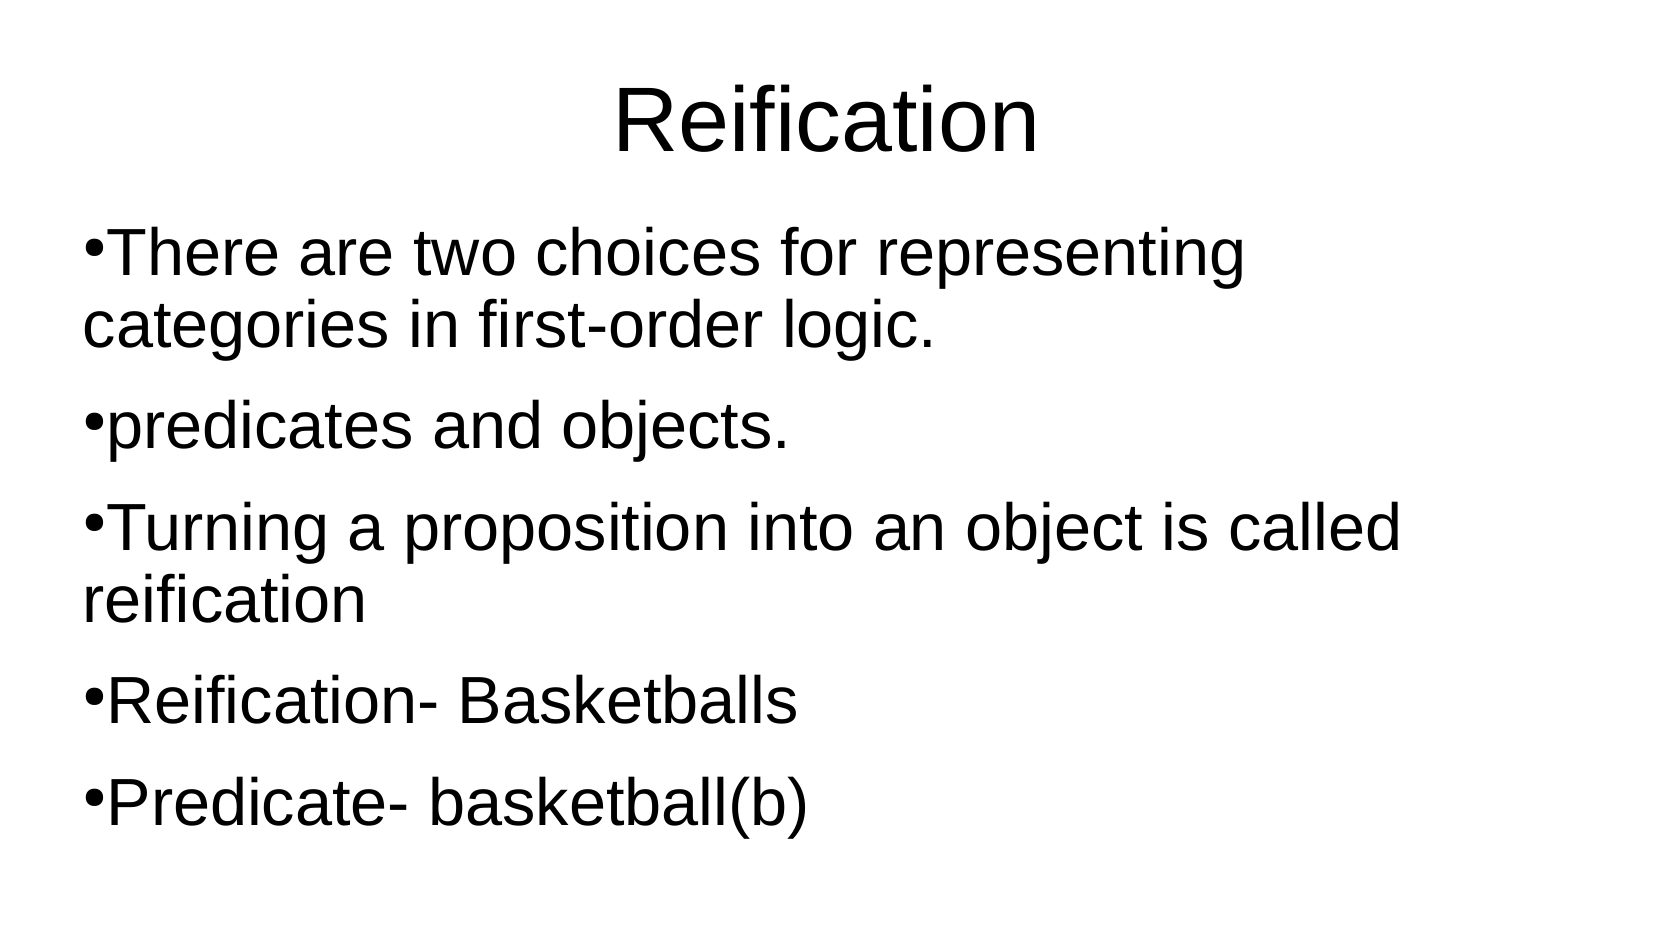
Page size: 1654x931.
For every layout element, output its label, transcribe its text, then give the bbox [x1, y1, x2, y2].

title Reification [82, 37, 1571, 193]
list There are two choices for representing categories in ﬁrst-order logic. predicates and objects. Turning a proposition into an object is called reiﬁcation Reification- Basketballs Predicate- basketball(b) [82, 217, 1571, 863]
